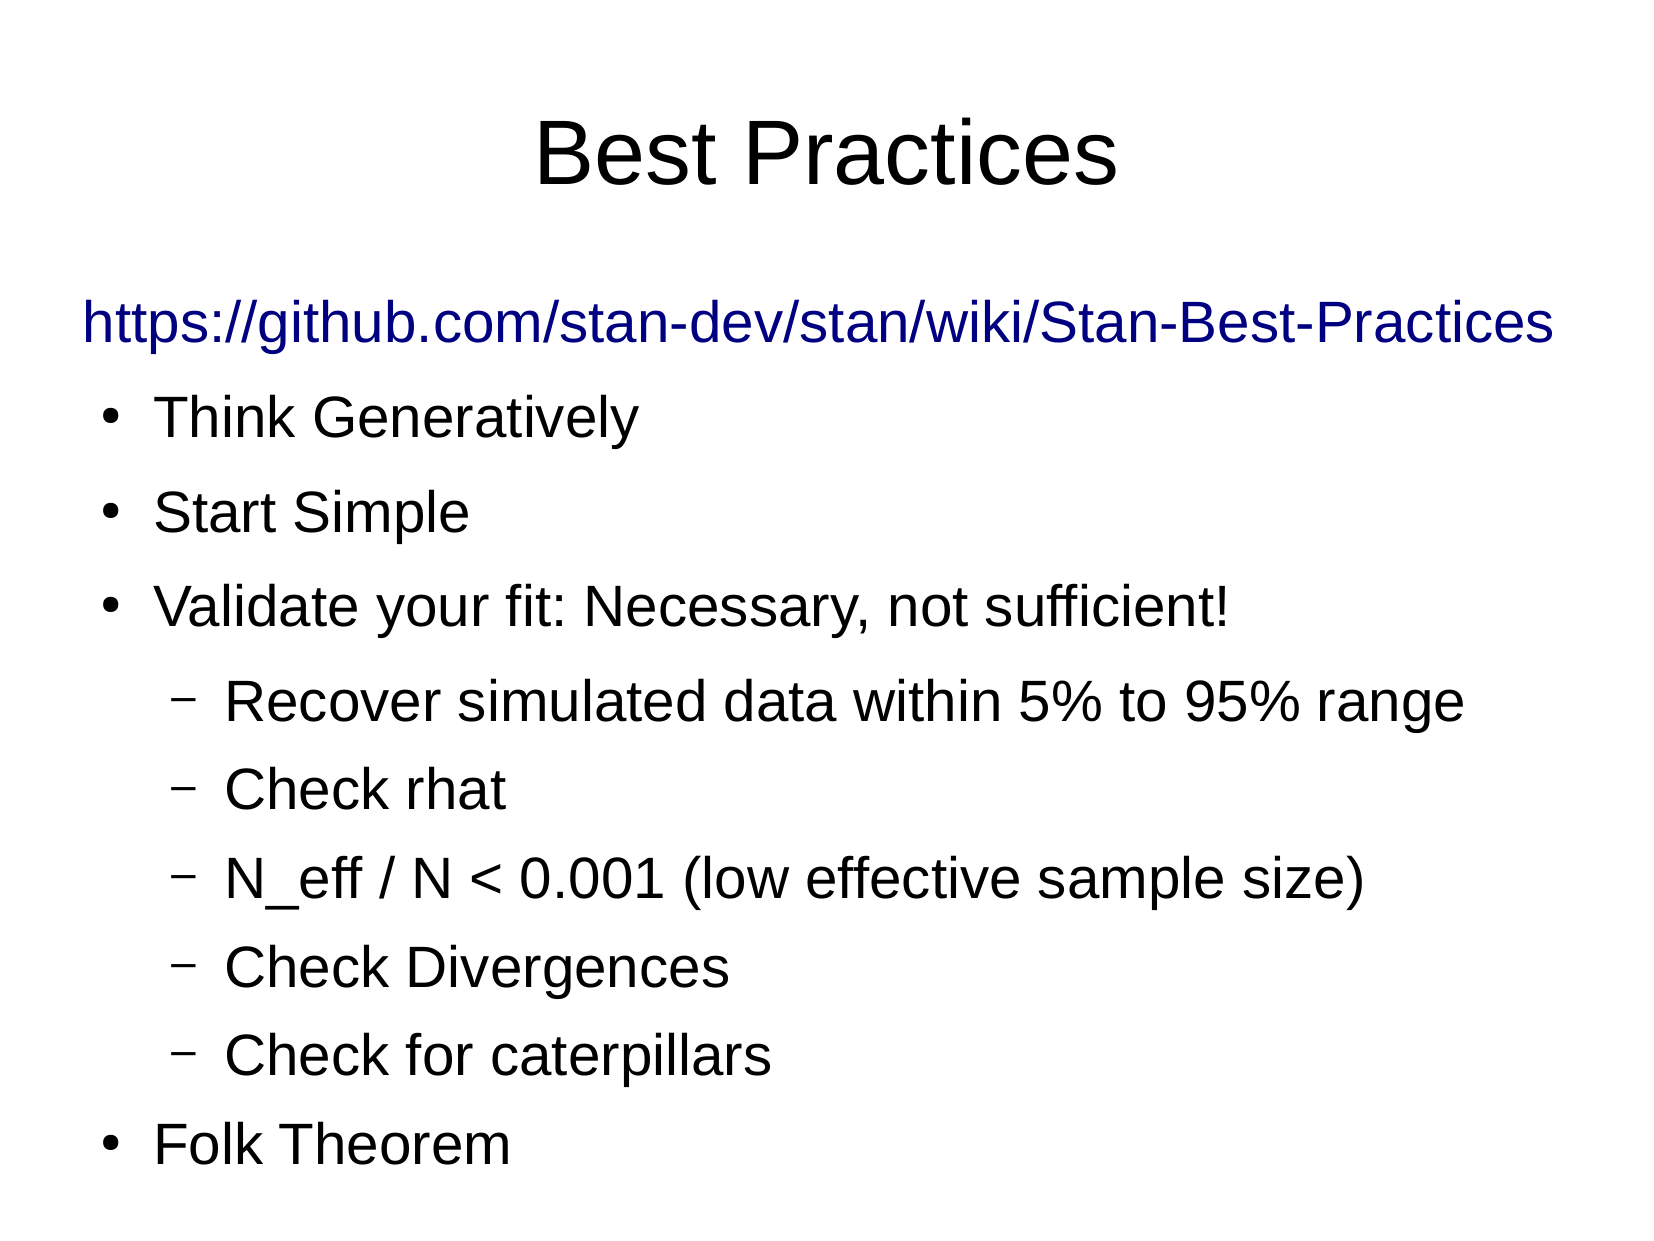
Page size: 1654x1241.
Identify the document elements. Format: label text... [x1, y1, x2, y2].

list https://github.com/stan-dev/stan/wiki/Stan-Best-Practices Think Generatively Start Simple Validate your fit: Necessary, not sufficient! Recover simulated data within 5% to 95% range Check rhat N_eff / N < 0.001 (low effective sample size) Check Divergences Check for caterpillars Folk Theorem [82, 290, 1571, 1177]
title Best Practices [82, 49, 1571, 257]
